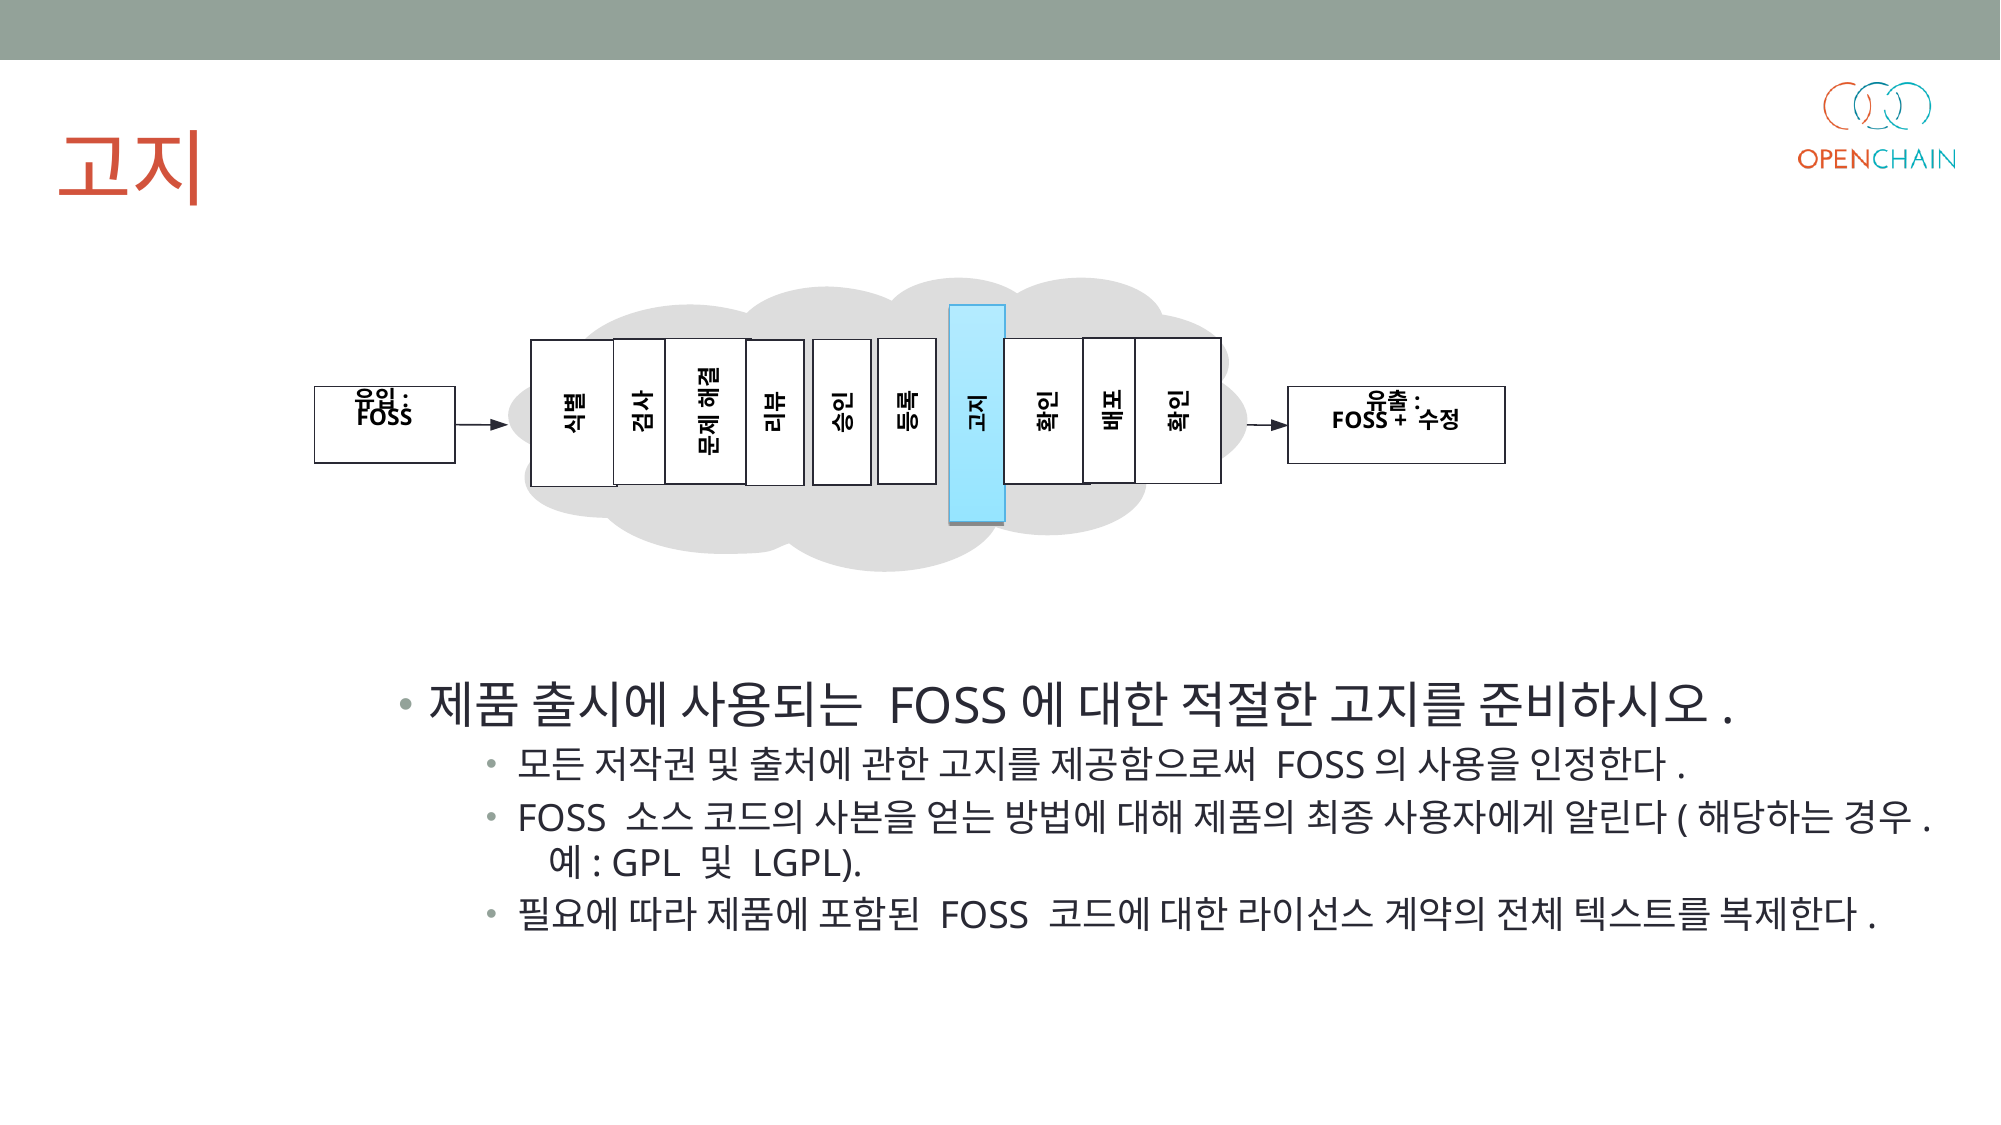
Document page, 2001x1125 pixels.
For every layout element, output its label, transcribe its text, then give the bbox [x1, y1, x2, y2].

text_box 배포 [1083, 338, 1135, 483]
text_box 유출: FOSS + 수정 [1288, 387, 1505, 464]
text_box 고지 [949, 305, 1005, 522]
text_box 검사 [613, 339, 672, 485]
text_box [1221, 342, 1248, 460]
text_box 고지 [40, 84, 1841, 248]
text_box 등록 [878, 339, 936, 484]
text_box [508, 386, 531, 445]
text_box 문제 해결 [665, 339, 751, 484]
text_box 승인 [813, 340, 871, 485]
list 제품 출시에 사용되는 FOSS에 대한 적절한 고지를 준비하시오. 모든 저작권 및 출처에 관한 고지를 제공함으로써 FOSS의 사용을 인정한다. FOSS 소스 코드의 사본을 얻는 방법에 대해 제품의 최종 사용자에게 알린다(해당하는 경우. 예: GPL 및 LGPL). 필요에 따라 제품에 포함된 FOSS 코드에 대한 라이선스 계약의 전체 텍스트를 복제한다. [357, 643, 2000, 1055]
text_box 식별 [531, 340, 617, 487]
text_box 확인 [1004, 339, 1090, 484]
text_box 확인 [1135, 338, 1221, 483]
text_box 유입: FOSS [314, 386, 455, 463]
text_box 리뷰 [746, 340, 804, 485]
text_box [524, 277, 1217, 572]
